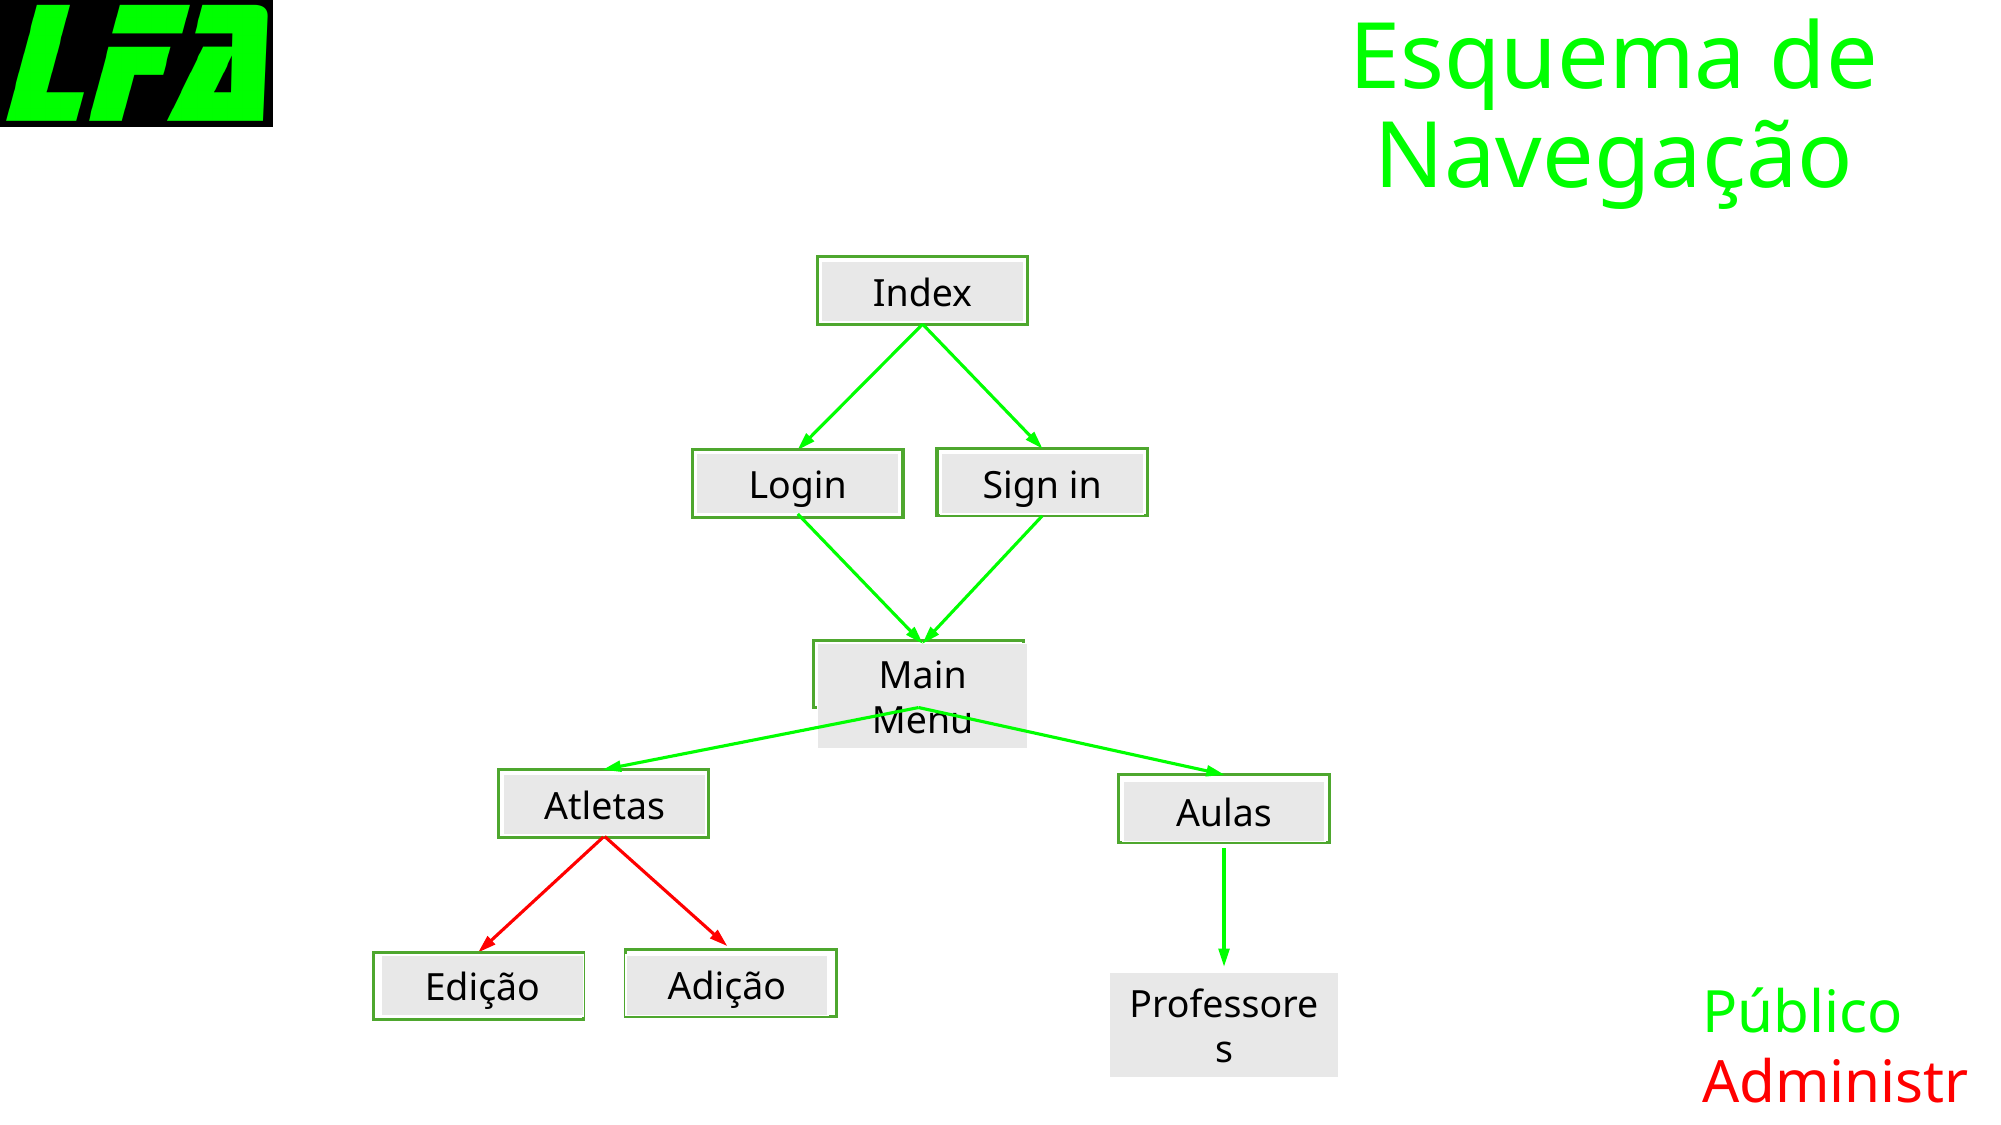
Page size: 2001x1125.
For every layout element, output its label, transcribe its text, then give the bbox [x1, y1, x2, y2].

title Esquema de Navegação [1224, 0, 2000, 218]
text_box [498, 770, 709, 837]
text_box Professores [1109, 972, 1339, 1034]
text_box [373, 952, 584, 1020]
text_box [937, 448, 1148, 516]
text_box Legenda: Público Administrador [1640, 896, 2000, 1125]
picture [0, 0, 273, 127]
text_box [817, 257, 1028, 324]
text_box Edição [381, 955, 584, 1016]
text_box Main Menu [817, 643, 1028, 705]
text_box Sign in [941, 453, 1144, 514]
text_box Index [821, 261, 1024, 323]
text_box [626, 949, 836, 1017]
text_box Login [696, 453, 899, 514]
text_box Atletas [503, 774, 706, 836]
text_box [813, 640, 919, 708]
text_box Adição [625, 954, 829, 1016]
text_box [1119, 775, 1329, 842]
text_box Aulas [1122, 781, 1326, 842]
text_box [693, 450, 903, 517]
